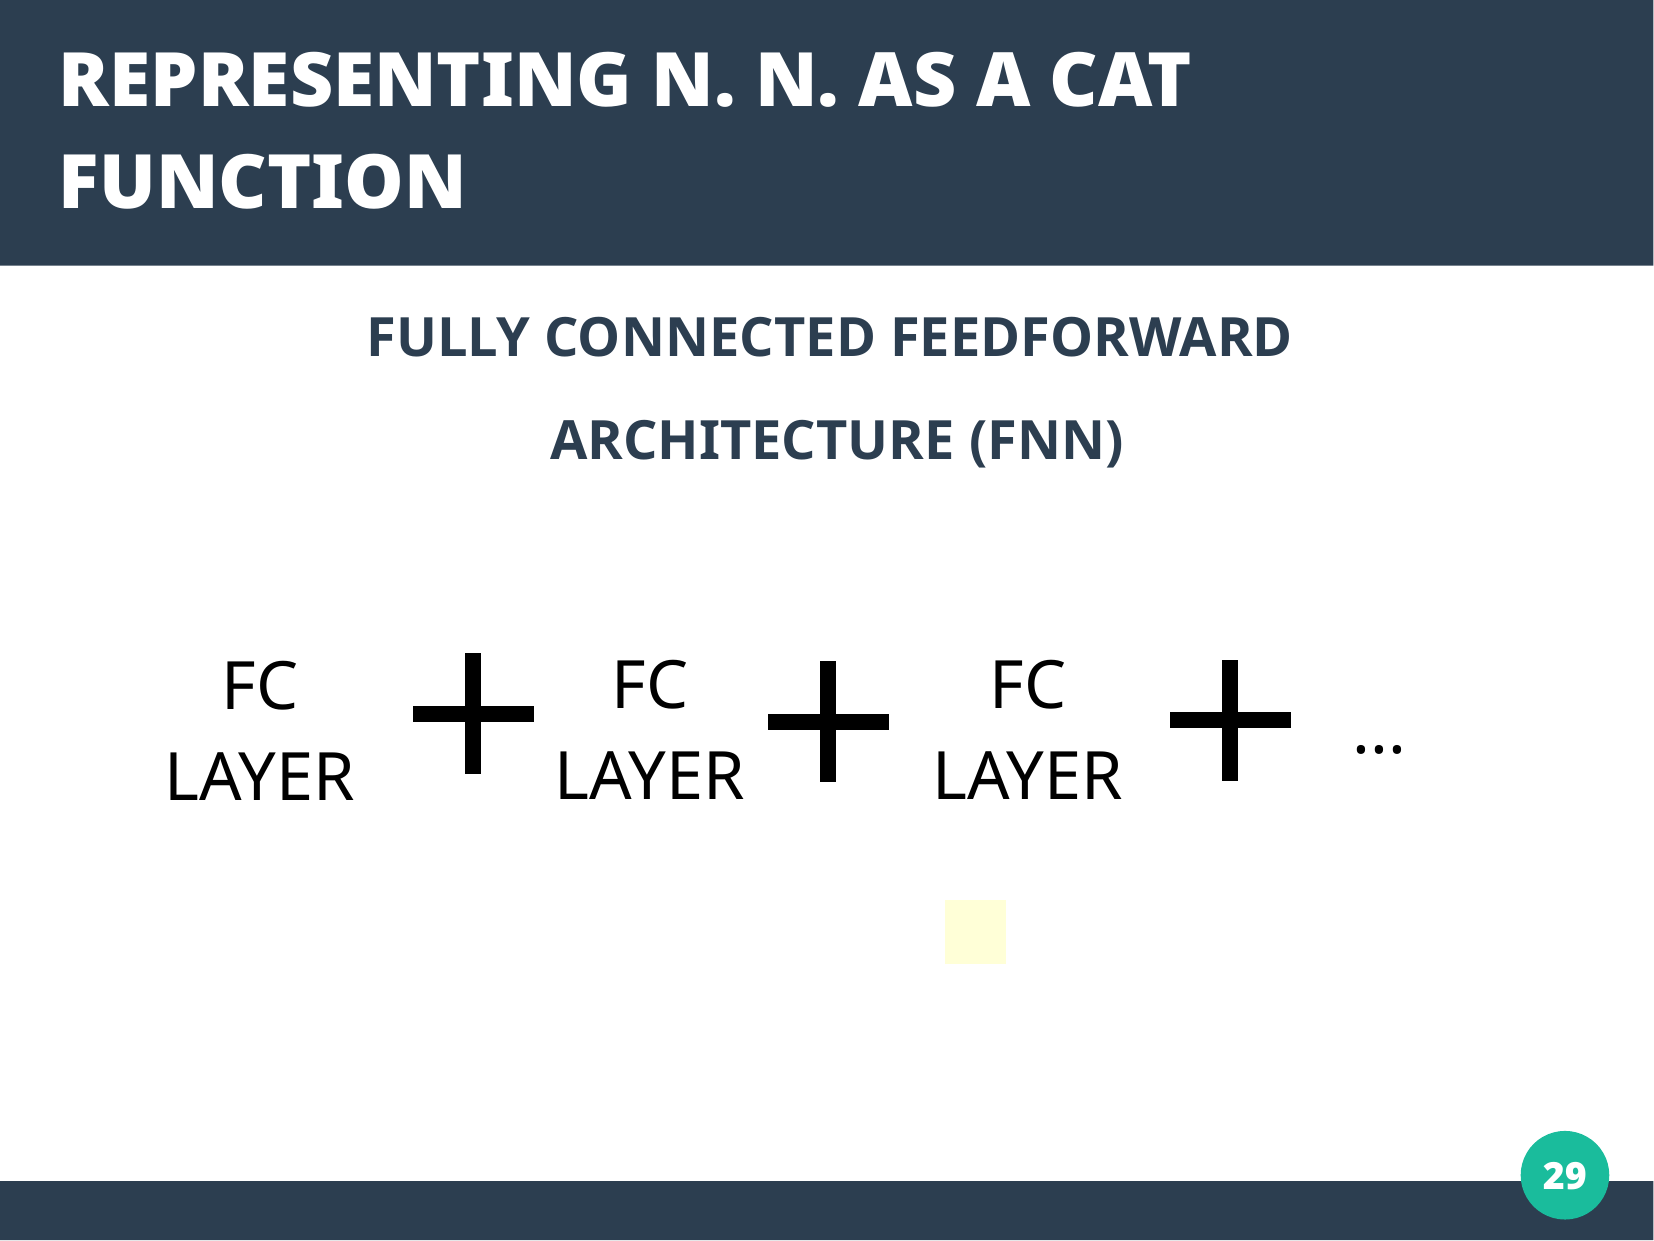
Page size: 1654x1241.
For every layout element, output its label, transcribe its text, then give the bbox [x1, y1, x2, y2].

text_box FC LAYER [150, 631, 387, 796]
text_box [945, 900, 1006, 964]
text_box [413, 653, 534, 774]
text_box FC LAYER [918, 630, 1156, 795]
list FULLY CONNECTED FEEDFORWARD ARCHITECTURE (FNN) [69, 298, 1606, 526]
text_box ... [1338, 675, 1441, 807]
text_box FC LAYER [540, 630, 777, 795]
text_box [768, 661, 889, 782]
text_box [1170, 660, 1291, 781]
title REPRESENTING N. N. AS A CAT FUNCTION [59, 49, 1595, 207]
